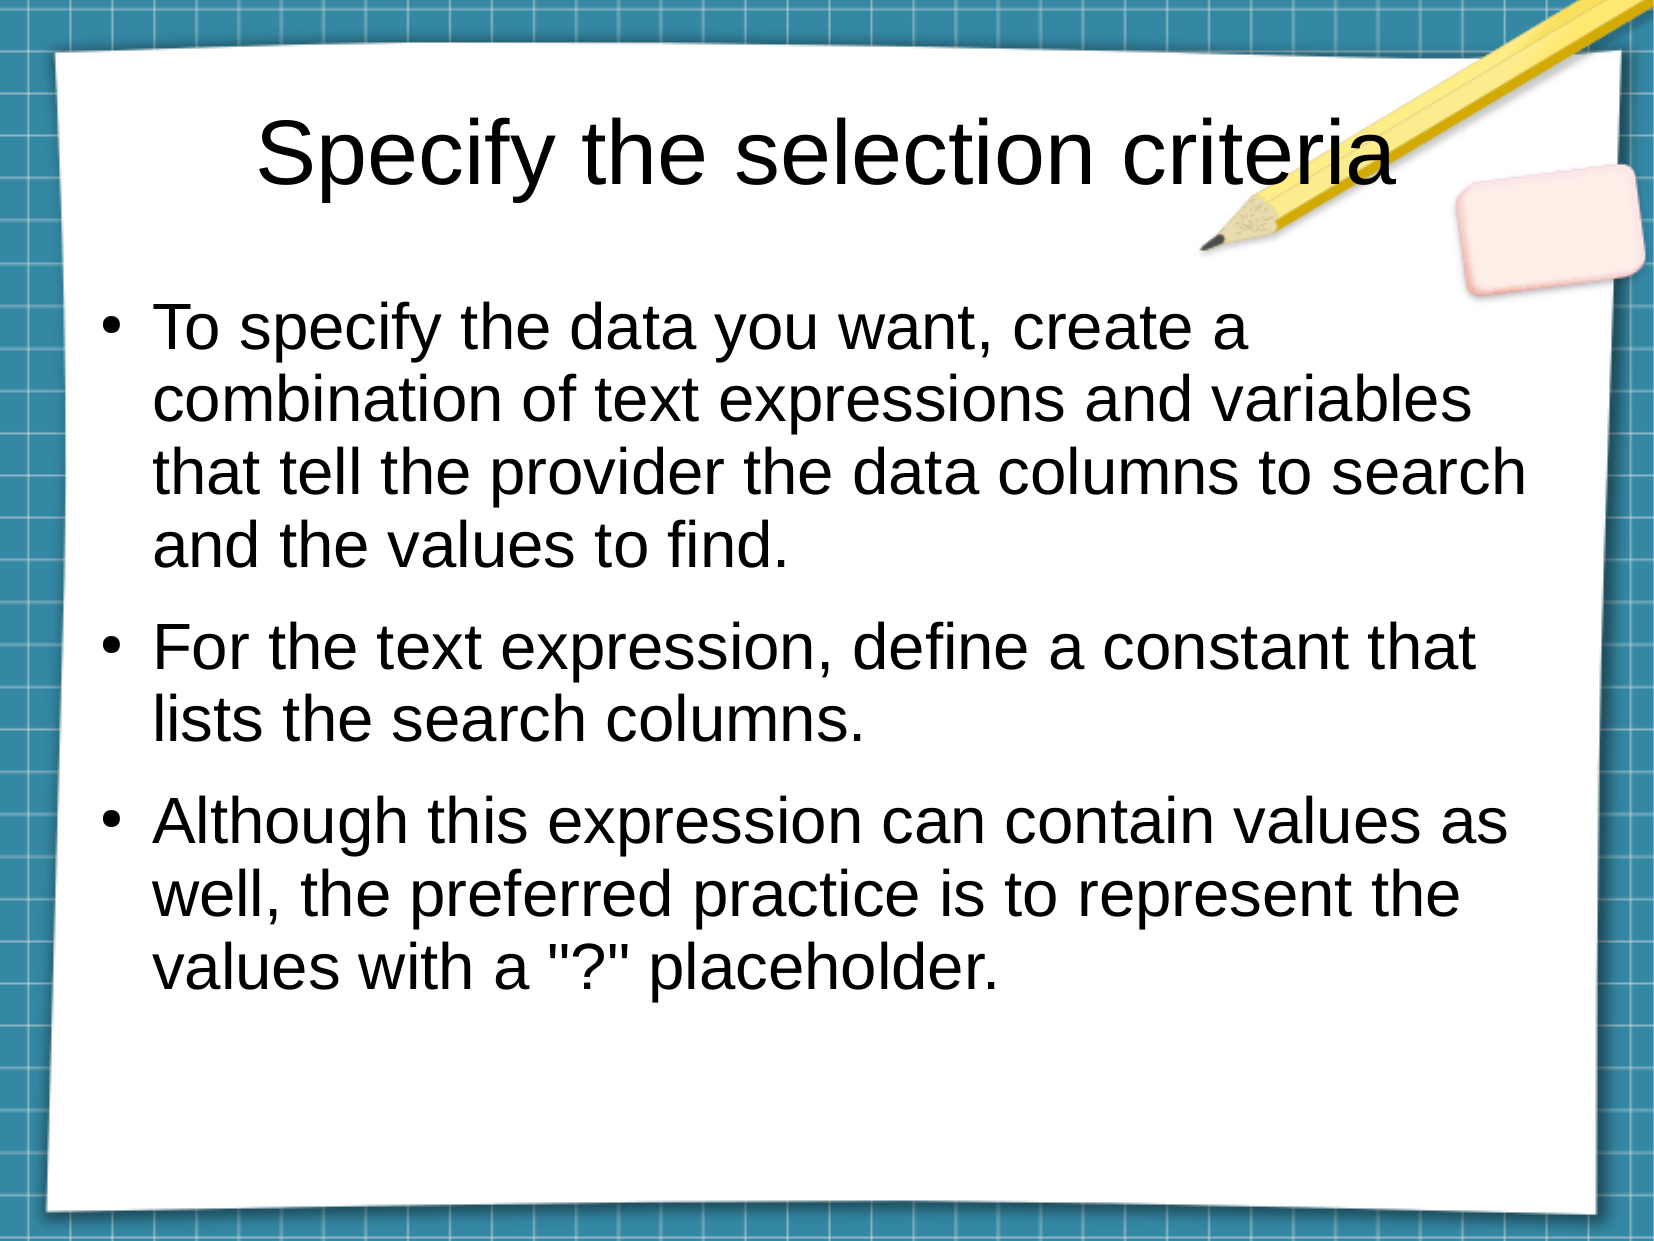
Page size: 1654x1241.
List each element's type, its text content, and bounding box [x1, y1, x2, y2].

title Specify the selection criteria [82, 49, 1571, 257]
picture [0, 0, 1654, 1241]
list To specify the data you want, create a combination of text expressions and variables that tell the provider the data columns to search and the values to find. For the text expression, define a constant that lists the search columns. Although this expression can contain values as well, the preferred practice is to represent the values with a "?" placeholder. [82, 290, 1571, 1010]
